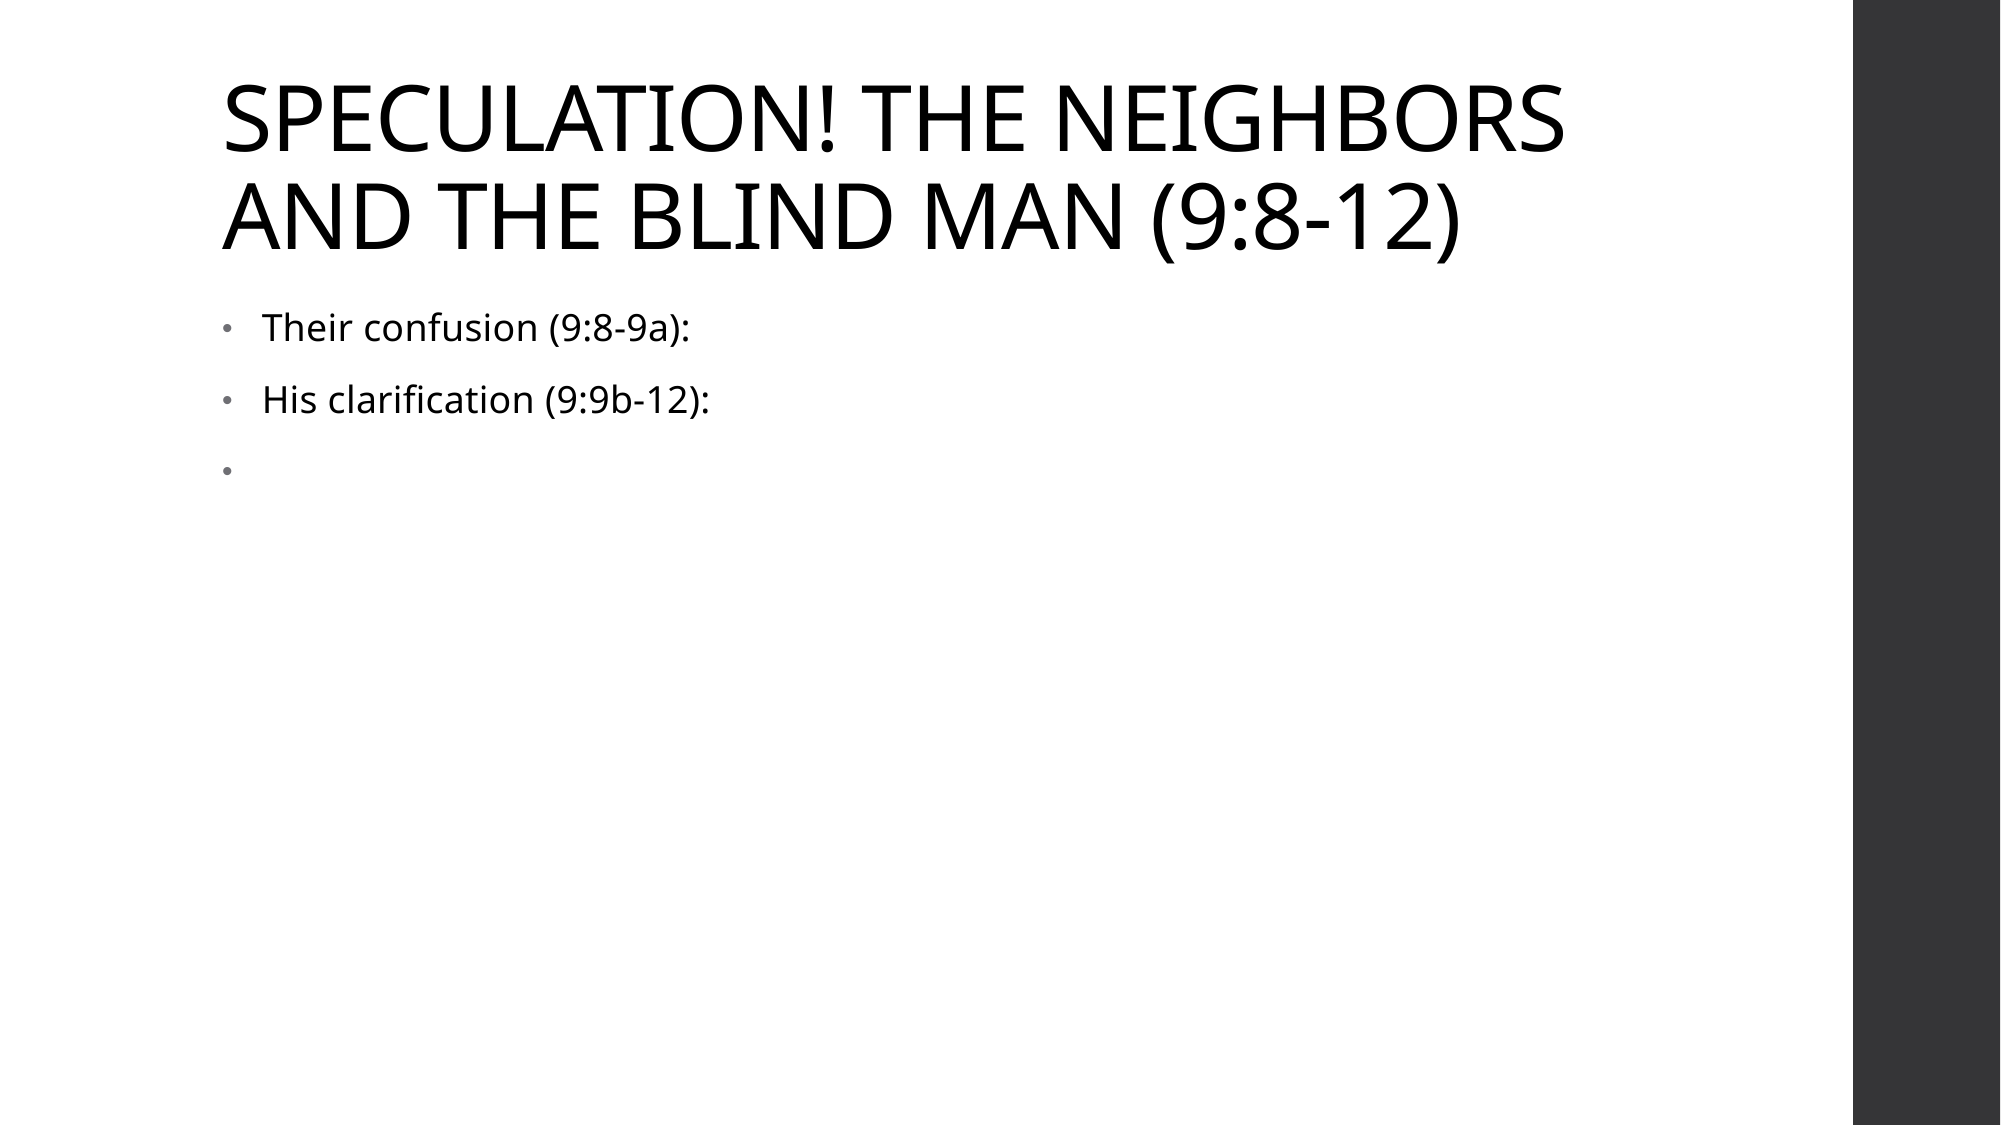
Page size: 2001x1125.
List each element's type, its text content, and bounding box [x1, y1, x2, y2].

list Their confusion (9:8-9a): His clarification (9:9b-12): [206, 299, 1617, 1014]
title SPECULATION! THE NEIGHBORS AND THE BLIND MAN (9:8-12) [206, 60, 1797, 278]
